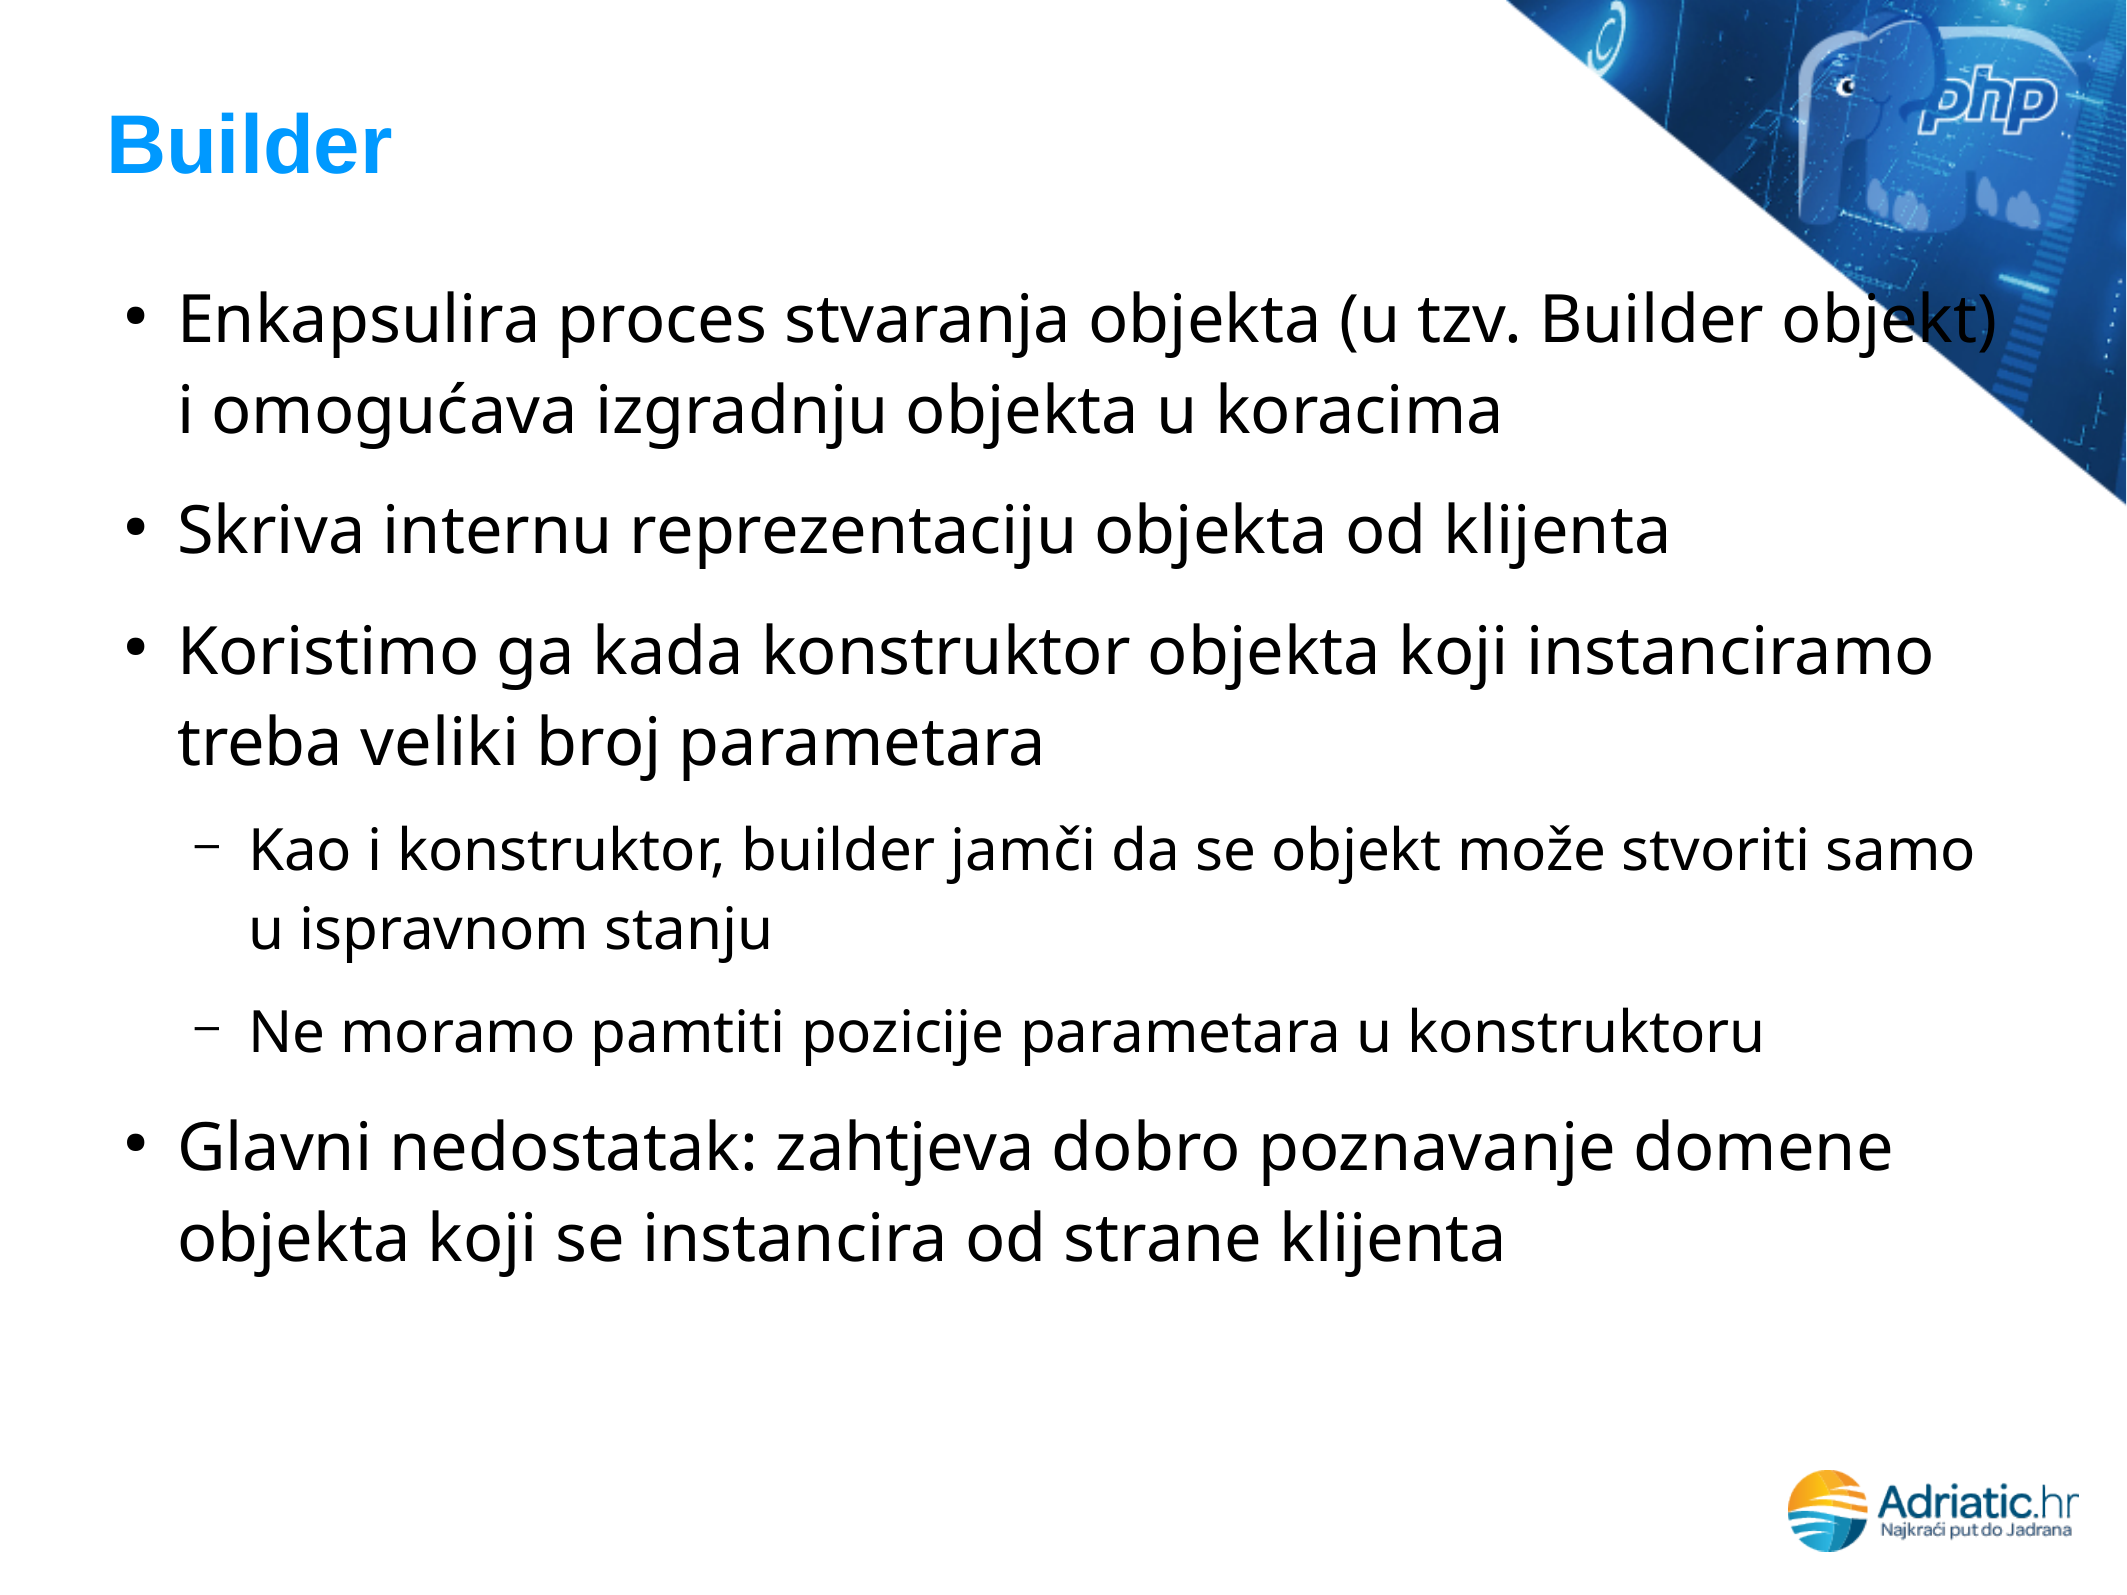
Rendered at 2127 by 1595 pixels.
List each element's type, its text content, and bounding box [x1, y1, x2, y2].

title Builder [106, 70, 1630, 219]
list Enkapsulira proces stvaranja objekta (u tzv. Builder objekt) i omogućava izgradnju objekta u koracima Skriva internu reprezentaciju objekta od klijenta Koristimo ga kada konstruktor objekta koji instanciramo treba veliki broj parametara Kao i konstruktor, builder jamči da se objekt može stvoriti samo u ispravnom stanju Ne moramo pamtiti pozicije parametara u konstruktoru Glavni nedostatak: zahtjeva dobro poznavanje domene objekta koji se instancira od strane klijenta [106, 271, 2020, 1453]
picture [1505, 0, 2127, 625]
picture [1788, 1470, 2079, 1552]
